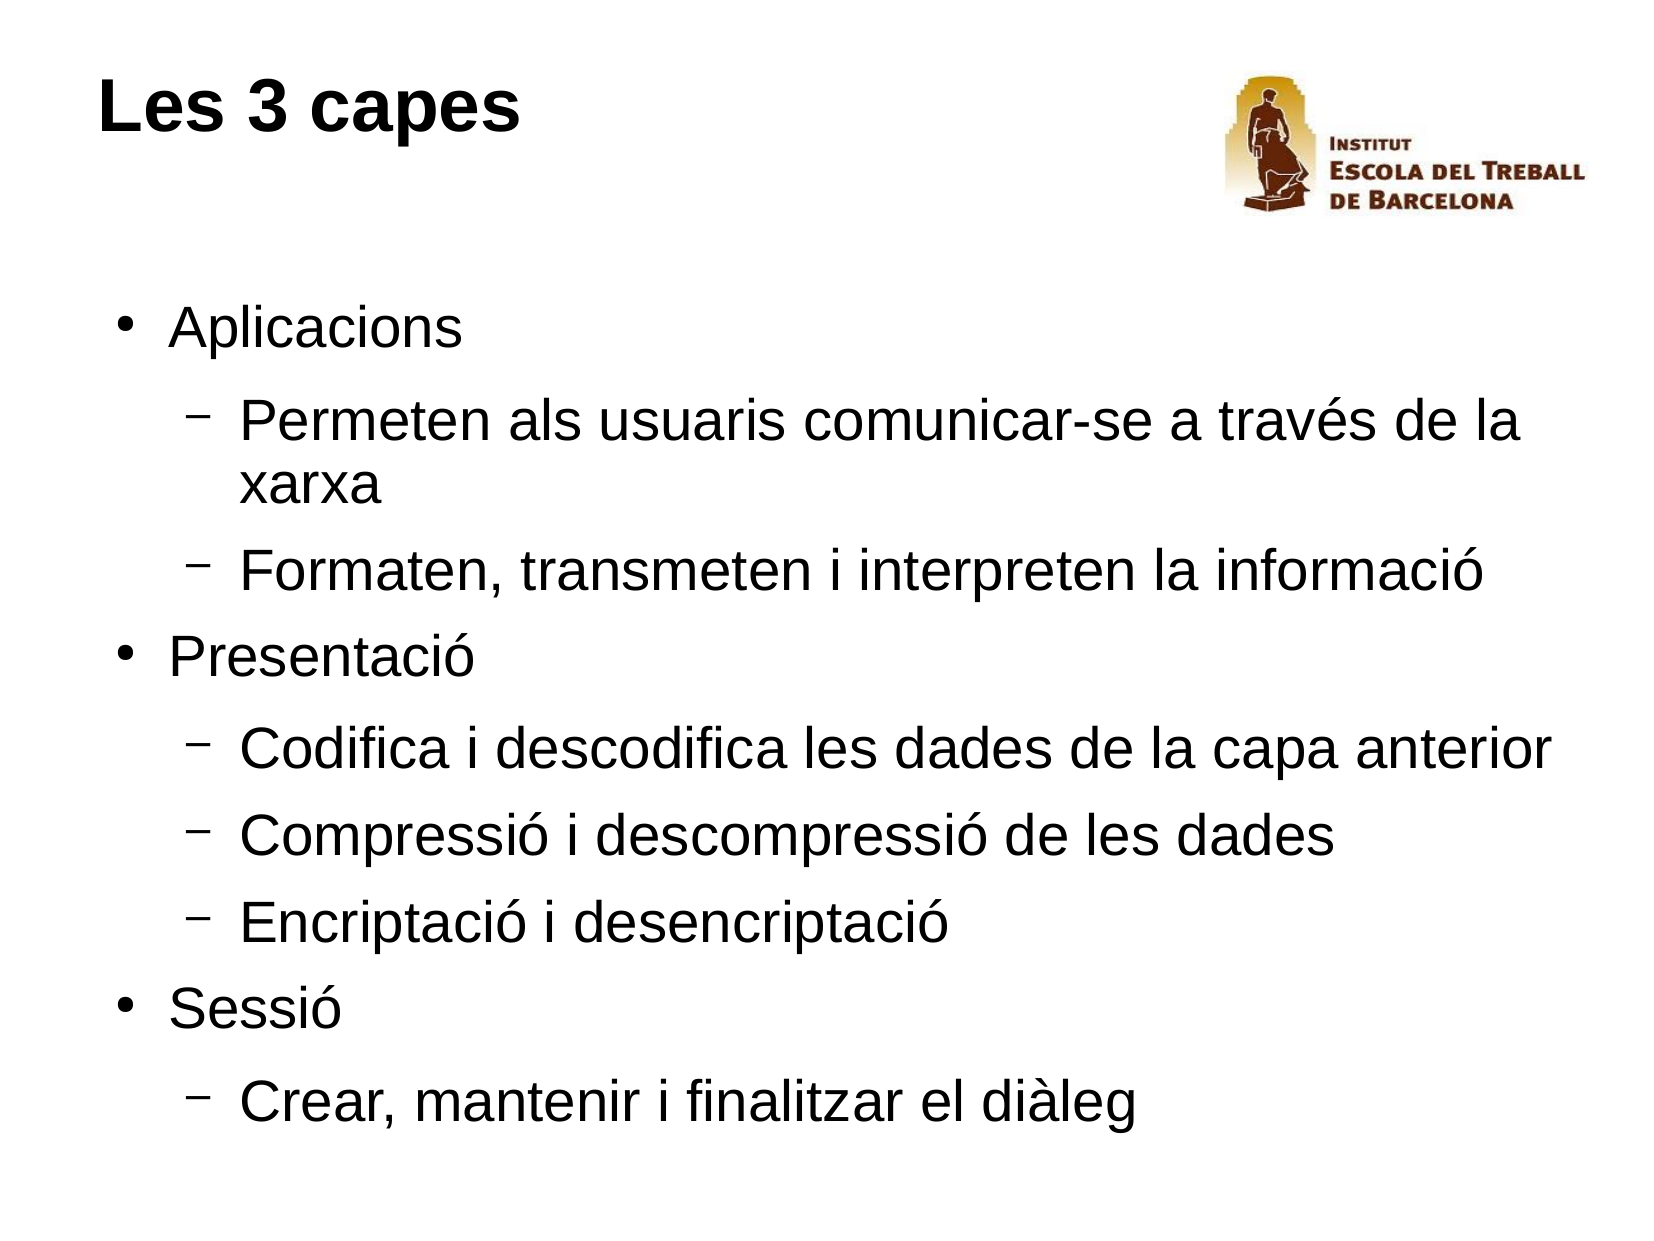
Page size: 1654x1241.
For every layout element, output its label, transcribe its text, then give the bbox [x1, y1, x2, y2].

title Les 3 capes [82, 49, 1571, 257]
picture [1204, 70, 1595, 223]
list Aplicacions Permeten als usuaris comunicar-se a través de la xarxa Formaten, transmeten i interpreten la informació Presentació Codifica i descodifica les dades de la capa anterior Compressió i descompressió de les dades Encriptació i desencriptació Sessió Crear, mantenir i finalitzar el diàleg [82, 290, 1571, 1241]
